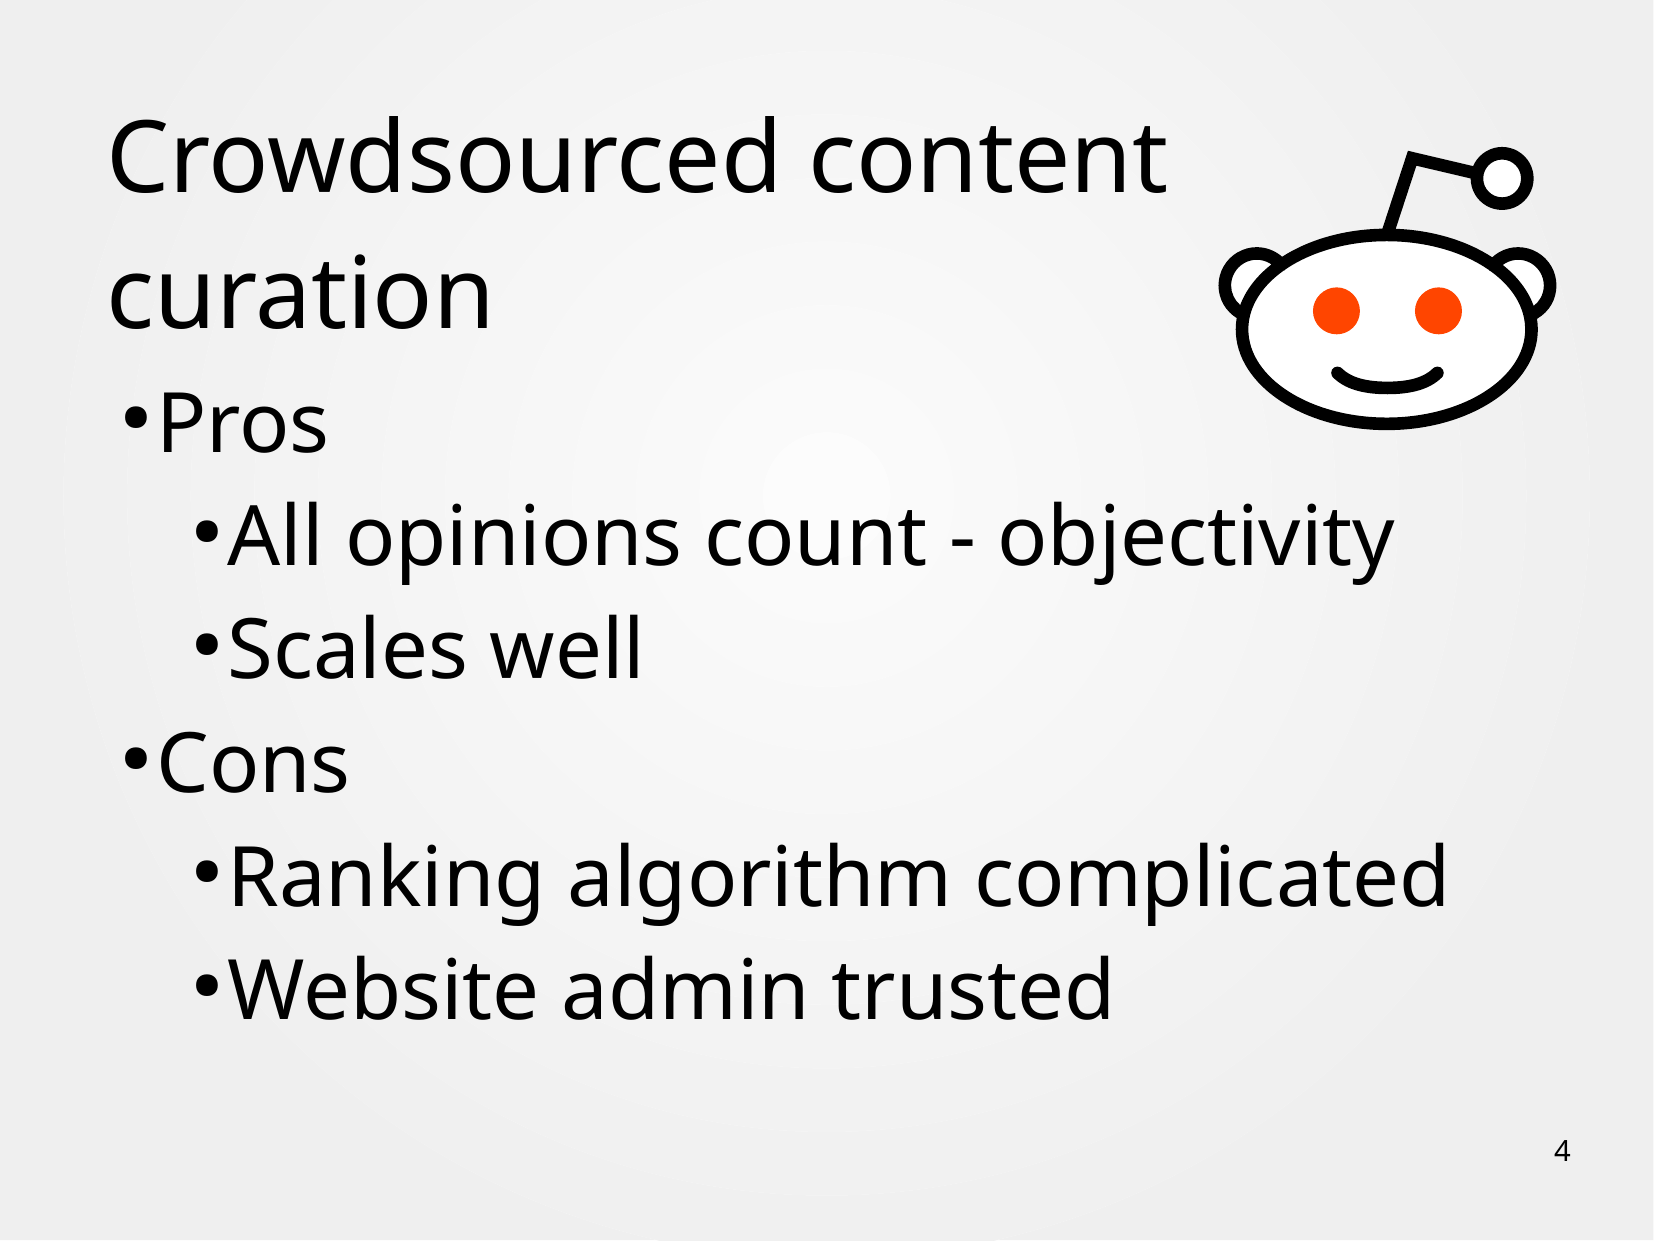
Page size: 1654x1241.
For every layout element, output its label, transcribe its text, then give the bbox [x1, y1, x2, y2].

picture [1218, 146, 1557, 431]
title Crowdsourced content curation [106, 125, 1654, 358]
text_box Pros All opinions count - objectivity Scales well Cons Ranking algorithm complicated Website admin trusted [106, 355, 1625, 953]
